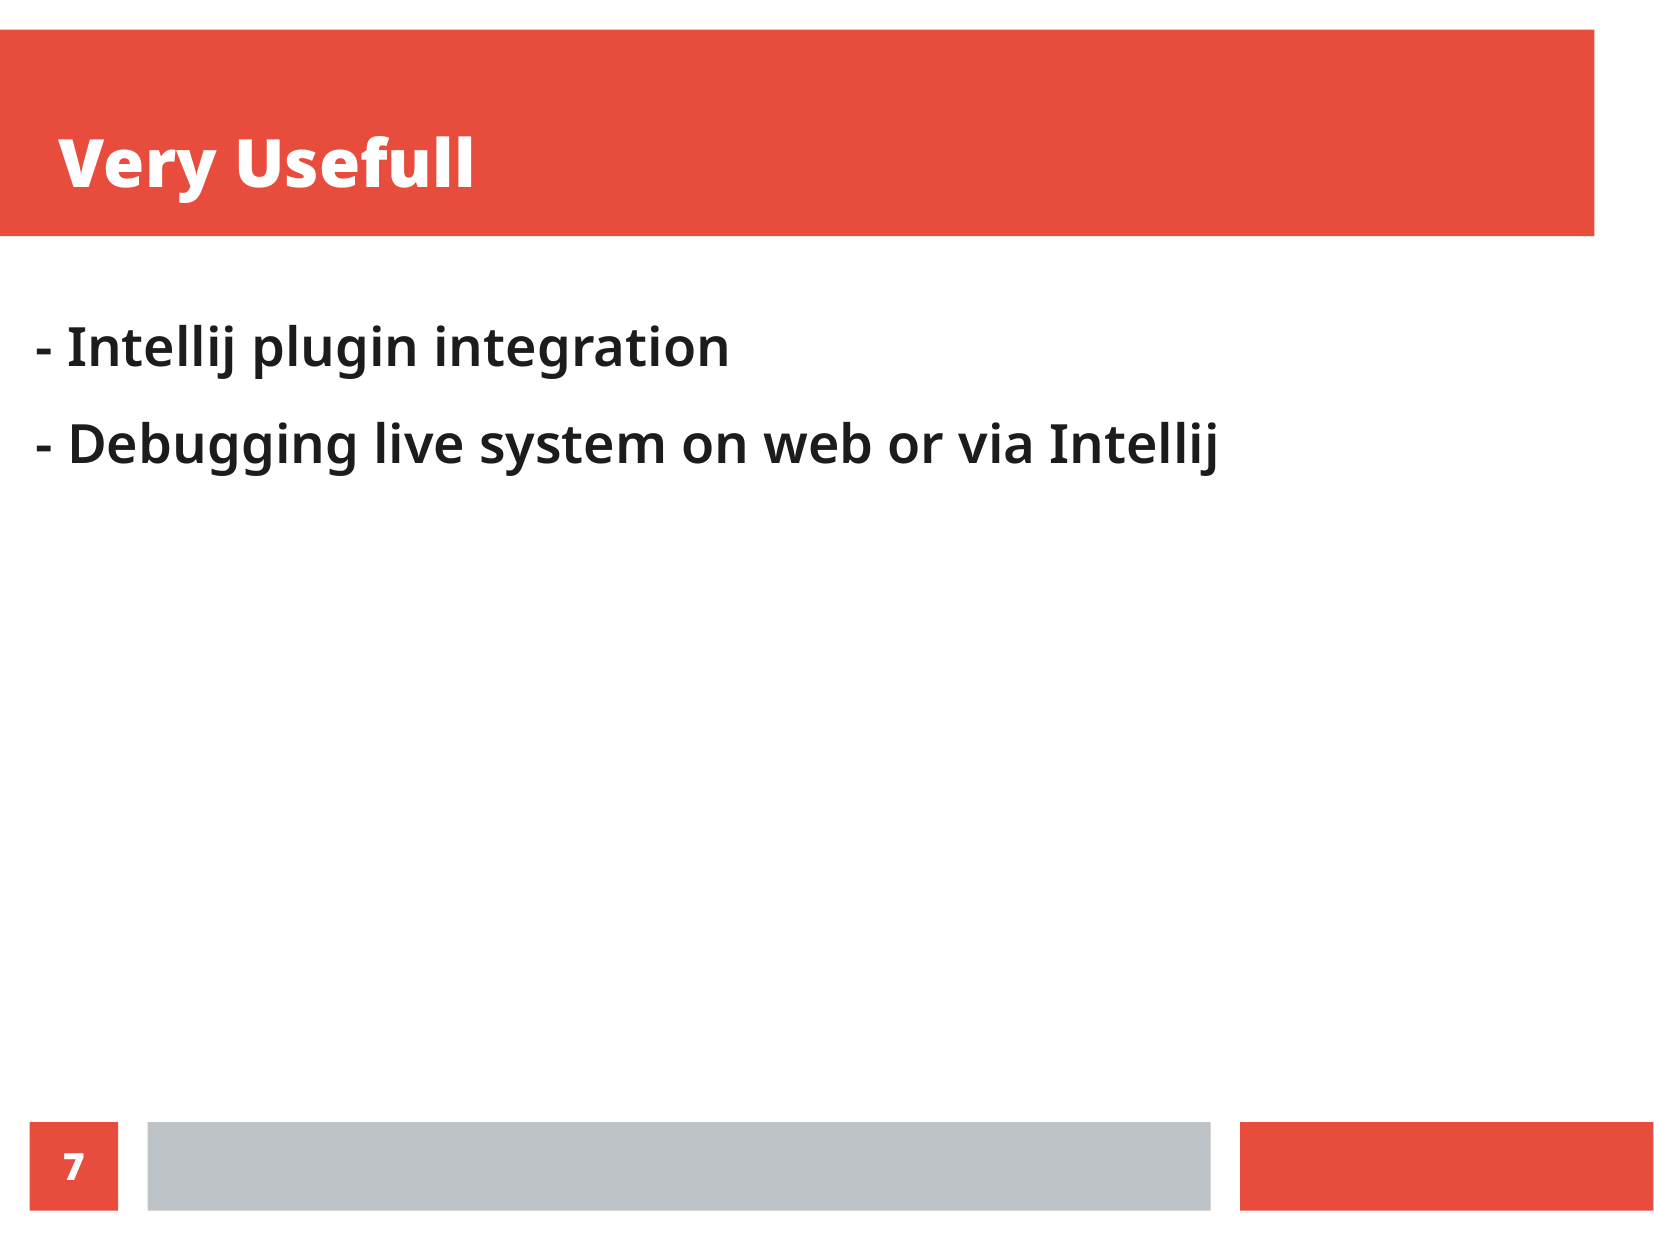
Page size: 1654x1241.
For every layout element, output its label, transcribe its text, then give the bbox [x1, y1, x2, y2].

title Very Usefull [59, 59, 1595, 207]
list - Intellij plugin integration - Debugging live system on web or via Intellij [35, 308, 1542, 1076]
